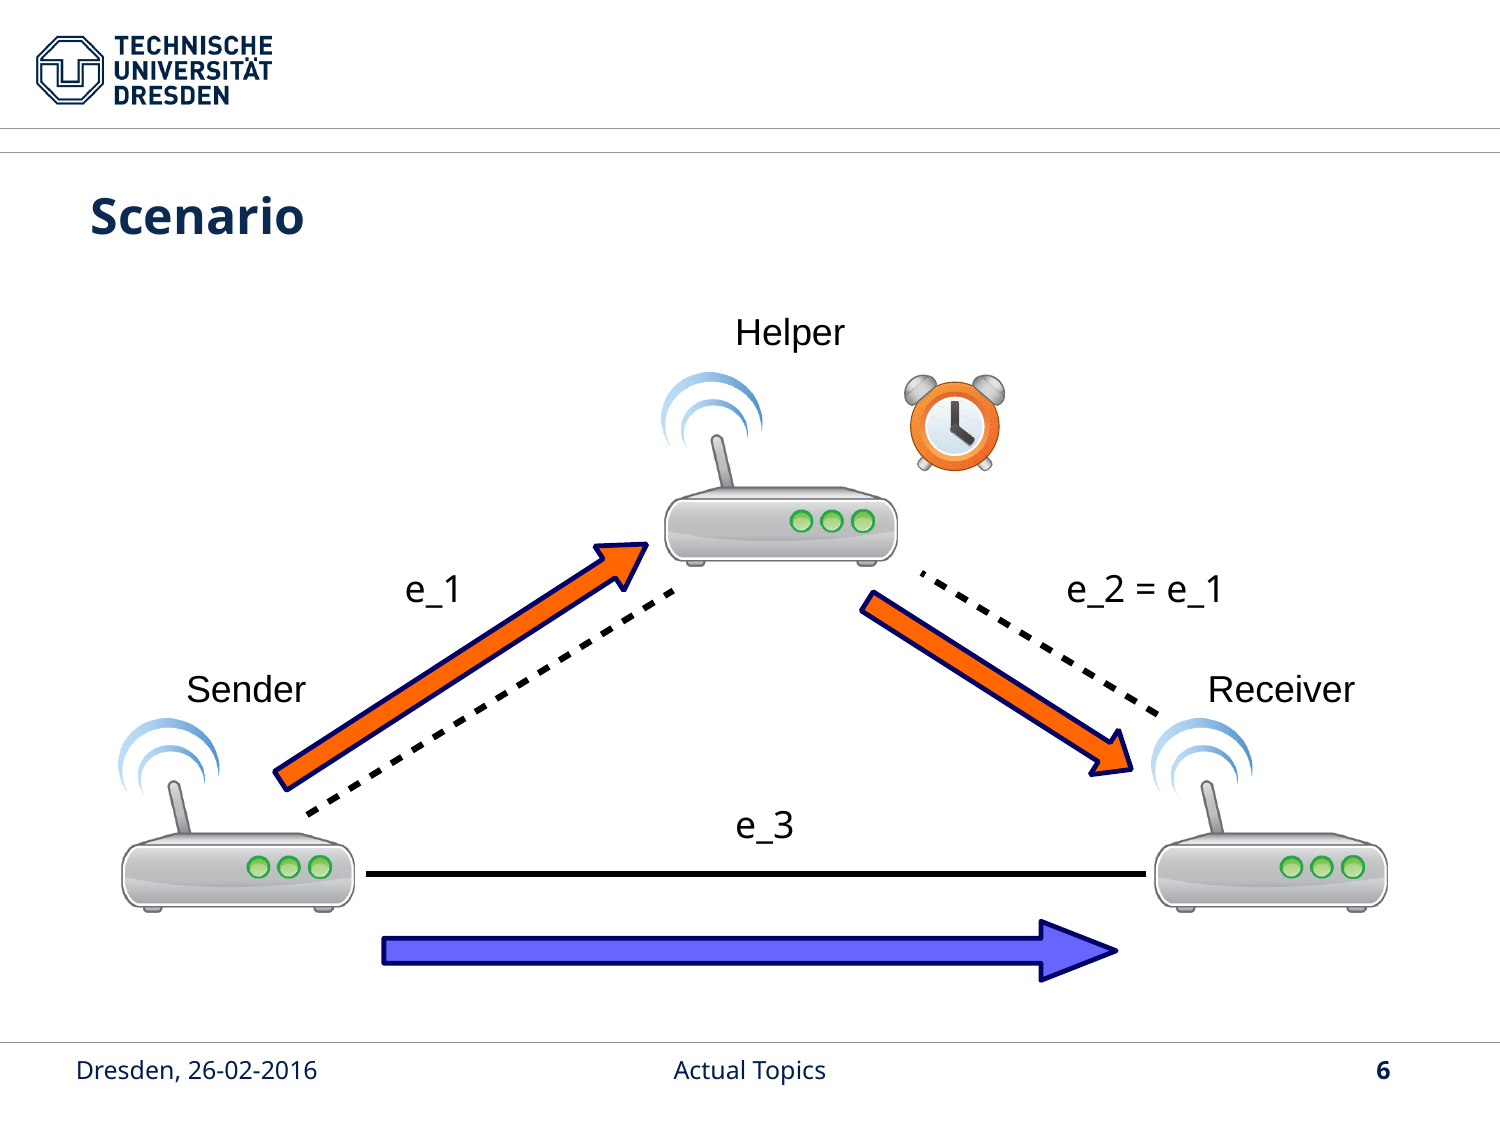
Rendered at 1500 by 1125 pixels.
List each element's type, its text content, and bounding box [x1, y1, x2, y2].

picture [1151, 718, 1388, 913]
picture [35, 35, 272, 105]
text_box [274, 544, 647, 791]
text_box e_1 [389, 555, 520, 626]
text_box [383, 921, 1117, 981]
picture [118, 718, 355, 913]
title Scenario [90, 182, 1410, 246]
text_box [861, 591, 1132, 775]
text_box Helper [720, 303, 875, 361]
text_box Receiver [1192, 661, 1382, 718]
text_box Sender [171, 661, 325, 718]
picture [661, 366, 1012, 567]
text_box e_3 [720, 791, 827, 863]
text_box e_2 = e_1 [1051, 555, 1347, 626]
